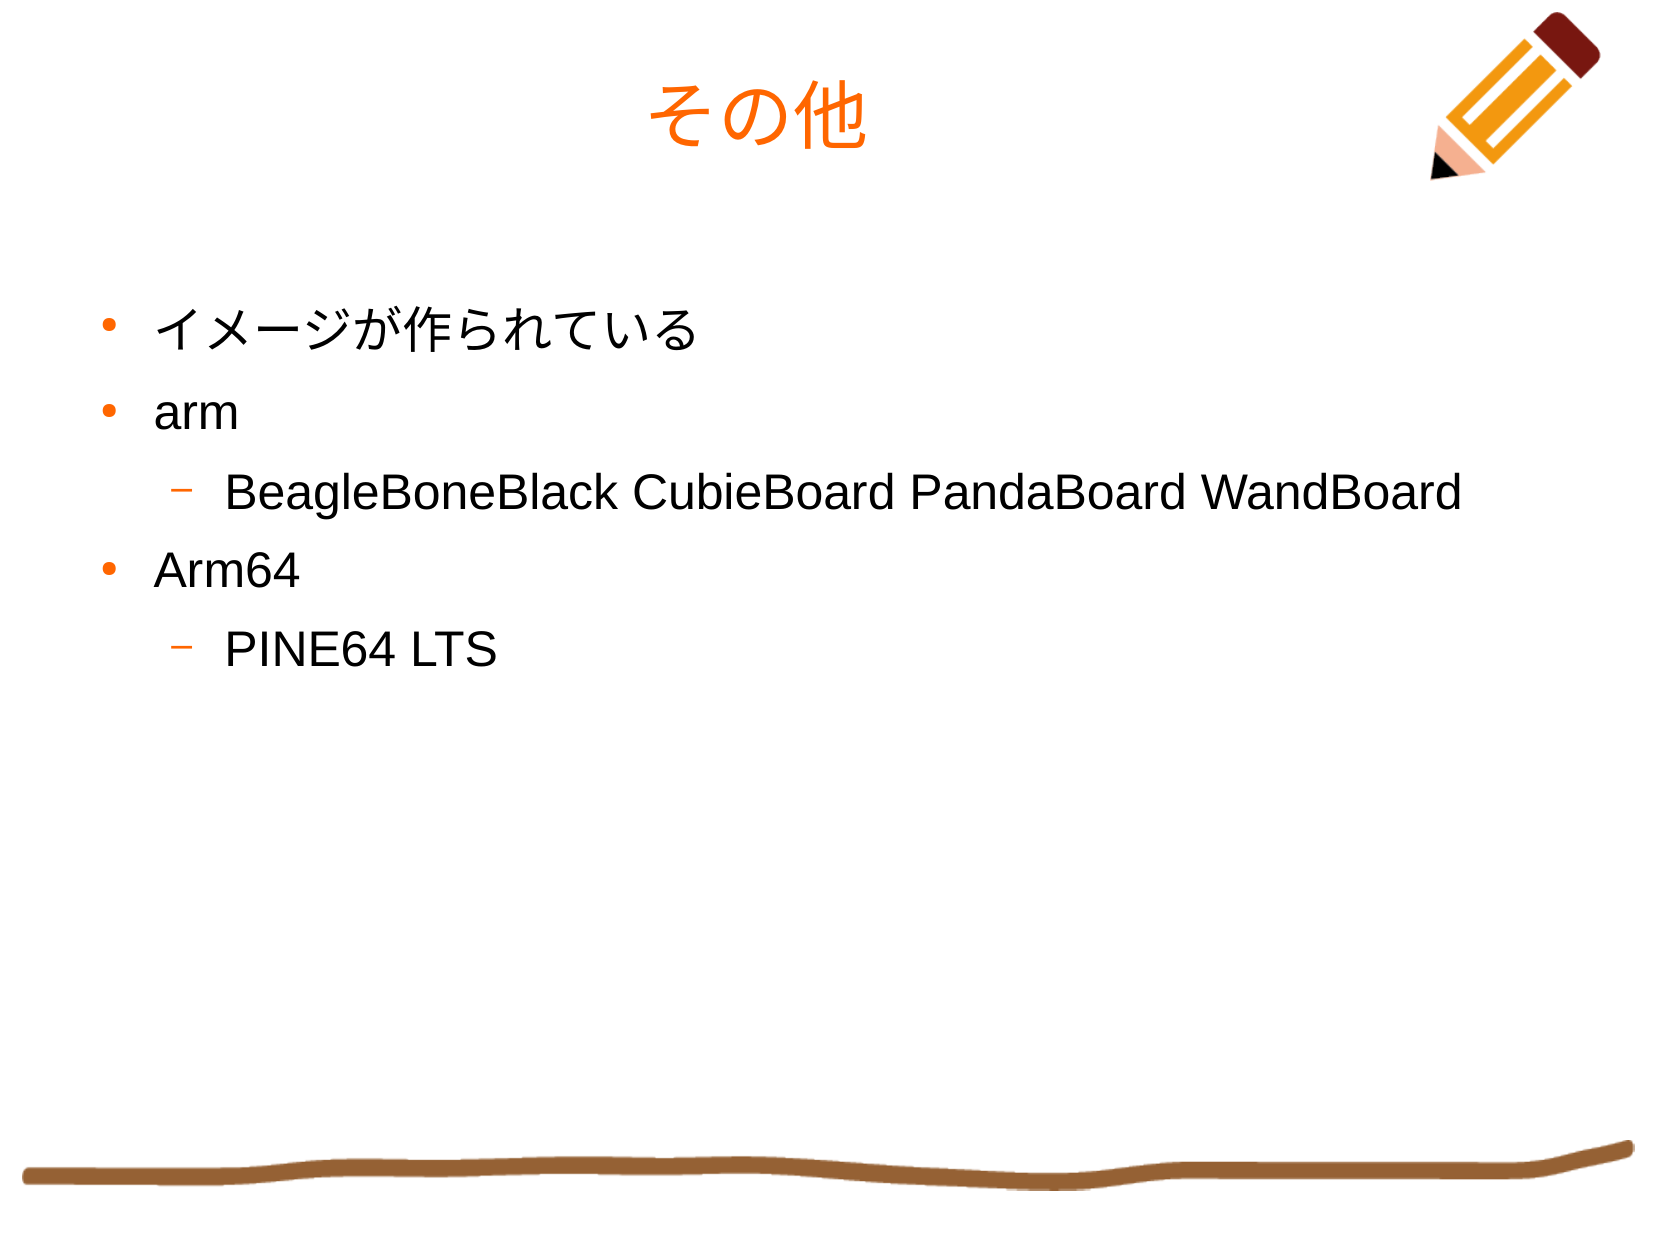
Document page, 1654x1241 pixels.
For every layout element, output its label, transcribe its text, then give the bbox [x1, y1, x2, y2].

picture [1430, 12, 1601, 181]
picture [22, 1140, 1635, 1191]
title その他 [82, 49, 1430, 172]
list イメージが作られている arm BeagleBoneBlack CubieBoard PandaBoard WandBoard Arm64 PINE64 LTS [82, 290, 1536, 1122]
